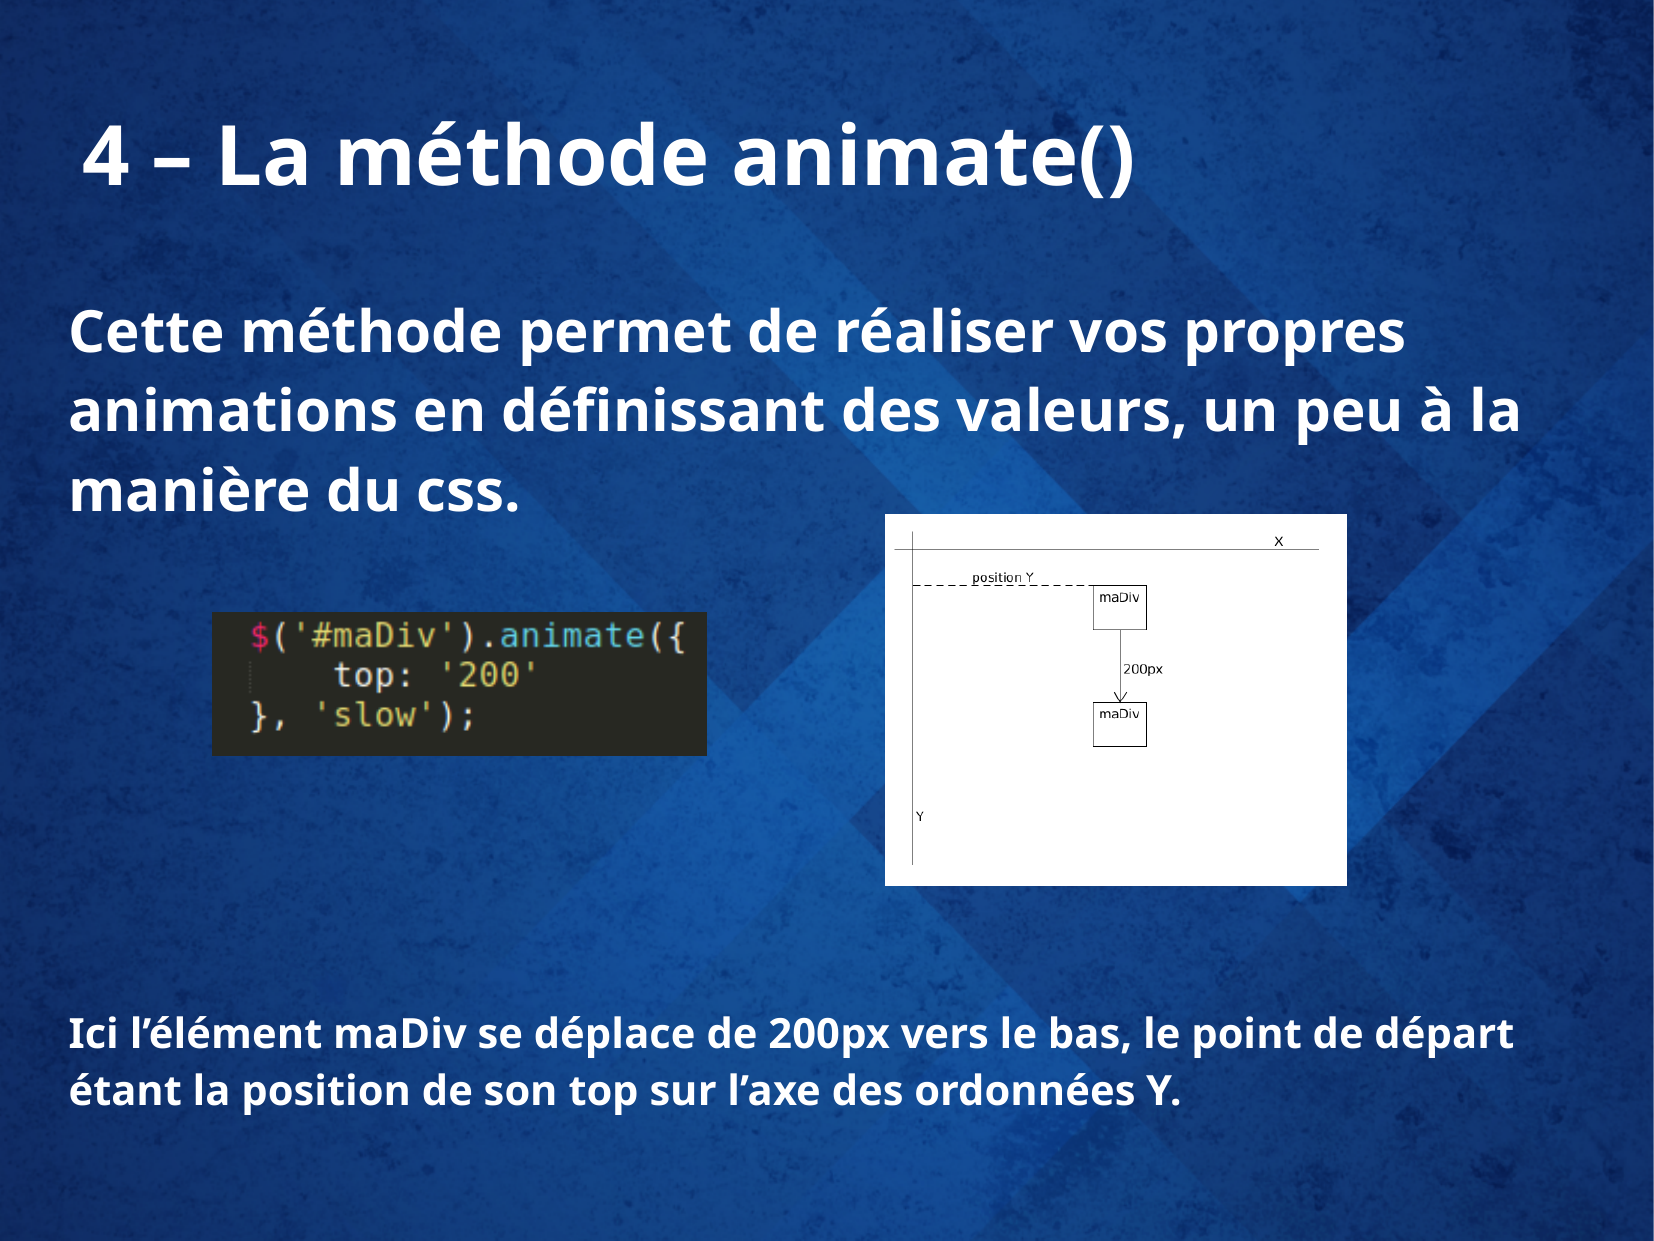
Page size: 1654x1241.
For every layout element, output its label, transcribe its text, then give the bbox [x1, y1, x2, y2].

subtitle Cette méthode permet de réaliser vos propres animations en définissant des valeurs, un peu à la manière du css. Ici l’élément maDiv se déplace de 200px vers le bas, le point de départ étant la position de son top sur l’axe des ordonnées Y. [68, 290, 1524, 1089]
title 4 – La méthode animate() [82, 11, 1571, 295]
picture [0, 0, 1654, 1241]
